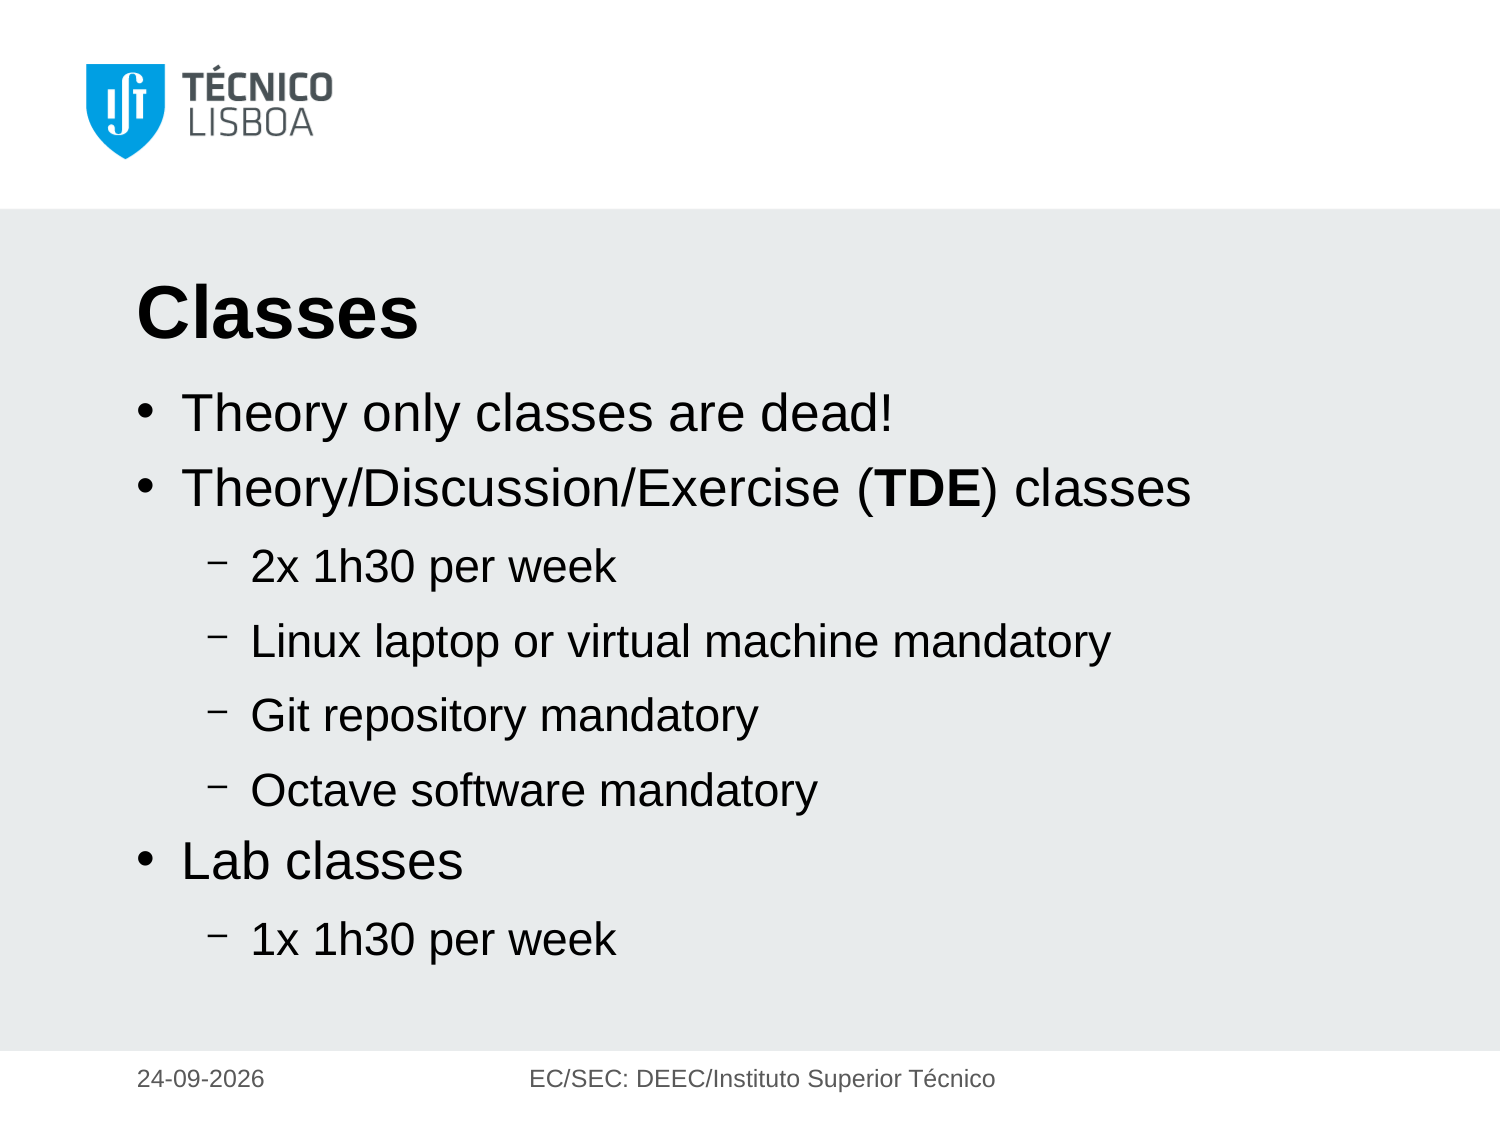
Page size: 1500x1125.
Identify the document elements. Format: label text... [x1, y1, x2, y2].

list Theory only classes are dead! Theory/Discussion/Exercise (TDE) classes 2x 1h30 per week Linux laptop or virtual machine mandatory Git repository mandatory Octave software mandatory Lab classes 1x 1h30 per week [121, 370, 1378, 976]
footer EC/SEC: DEEC/Instituto Superior Técnico [512, 1052, 1021, 1103]
slide_number 23-09-2019 [121, 1052, 425, 1103]
picture [0, 0, 1500, 1125]
title Classes [121, 237, 1378, 370]
